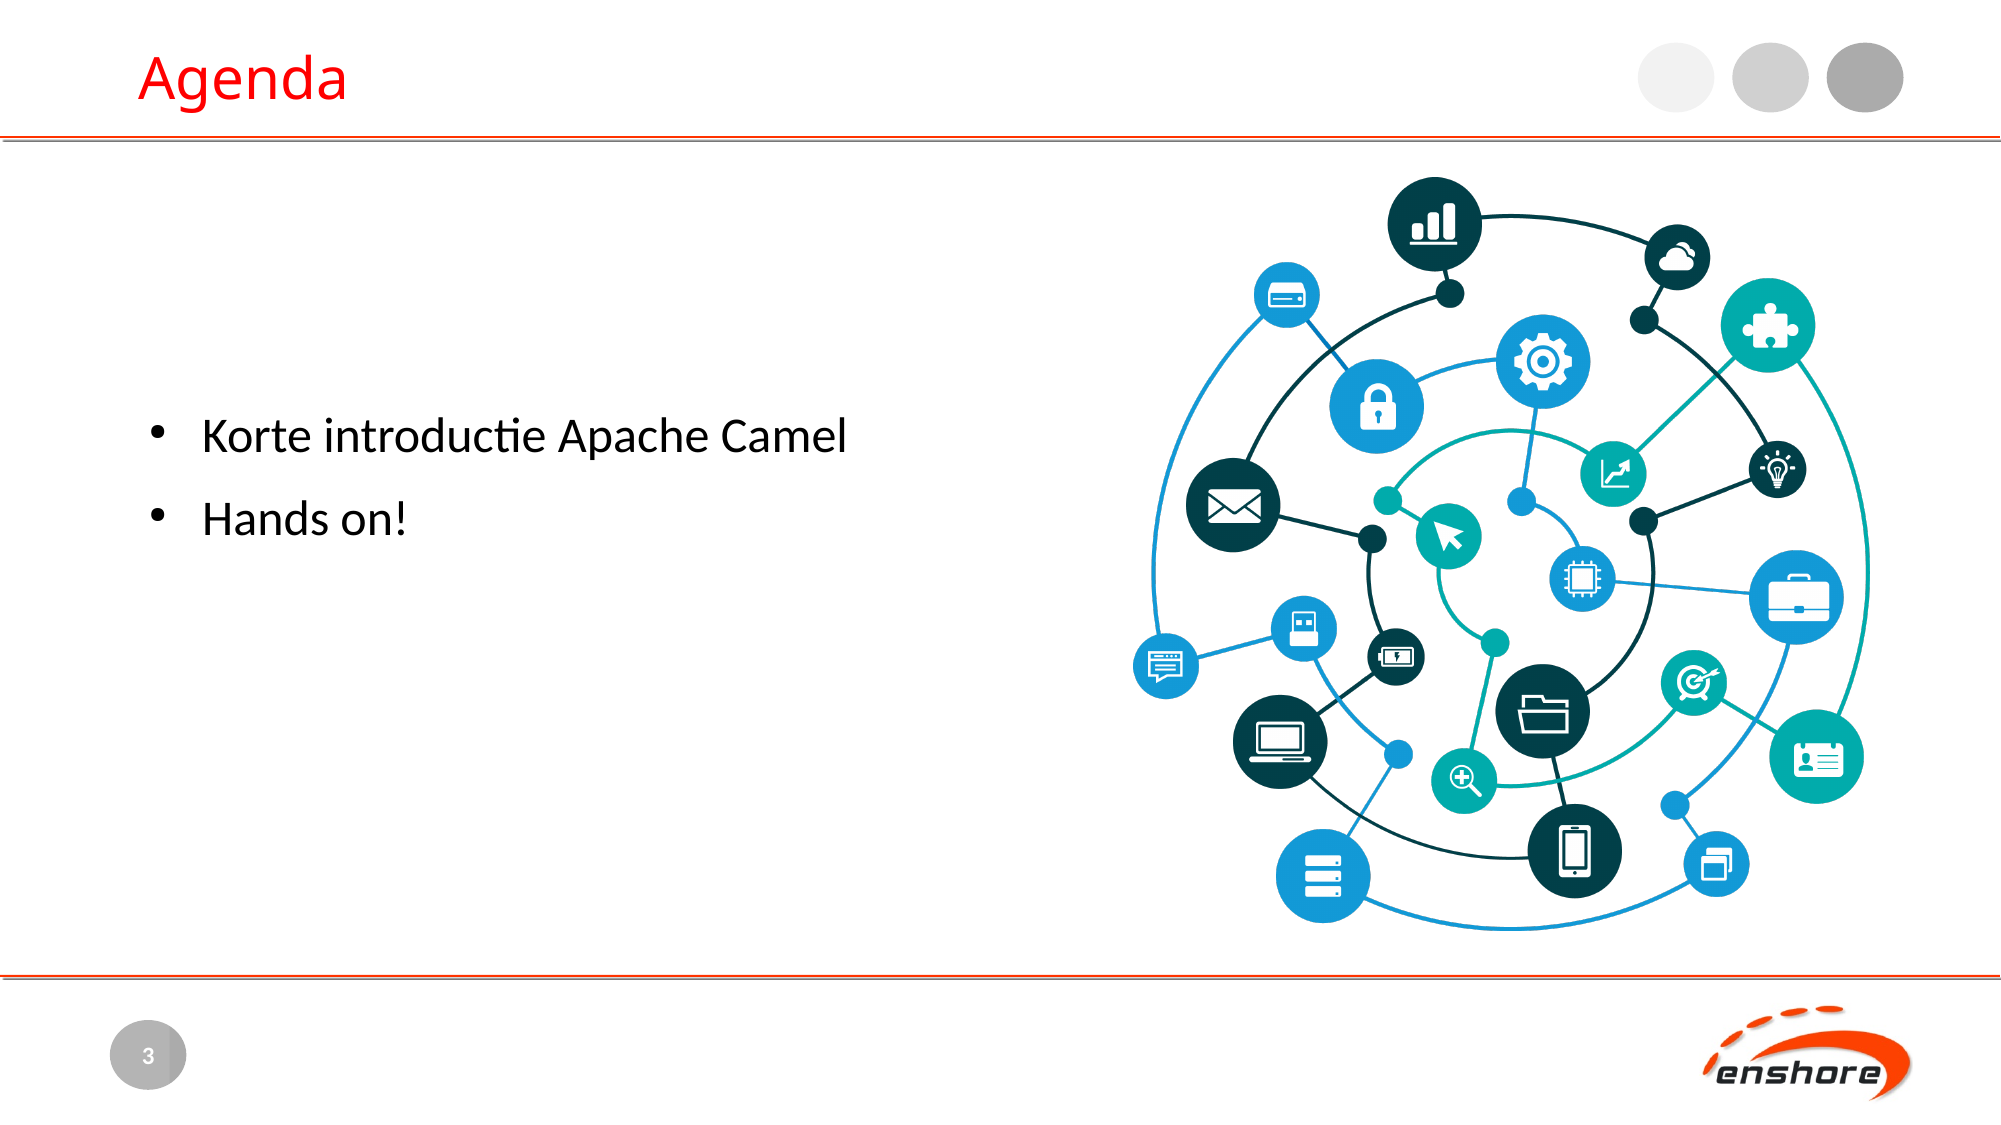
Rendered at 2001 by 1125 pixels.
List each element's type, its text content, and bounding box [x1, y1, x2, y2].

slide_number <number> [108, 1013, 170, 1097]
picture [1699, 1003, 1913, 1104]
picture [1133, 177, 1870, 931]
list Korte introductie Apache Camel Hands on! [116, 401, 1133, 591]
